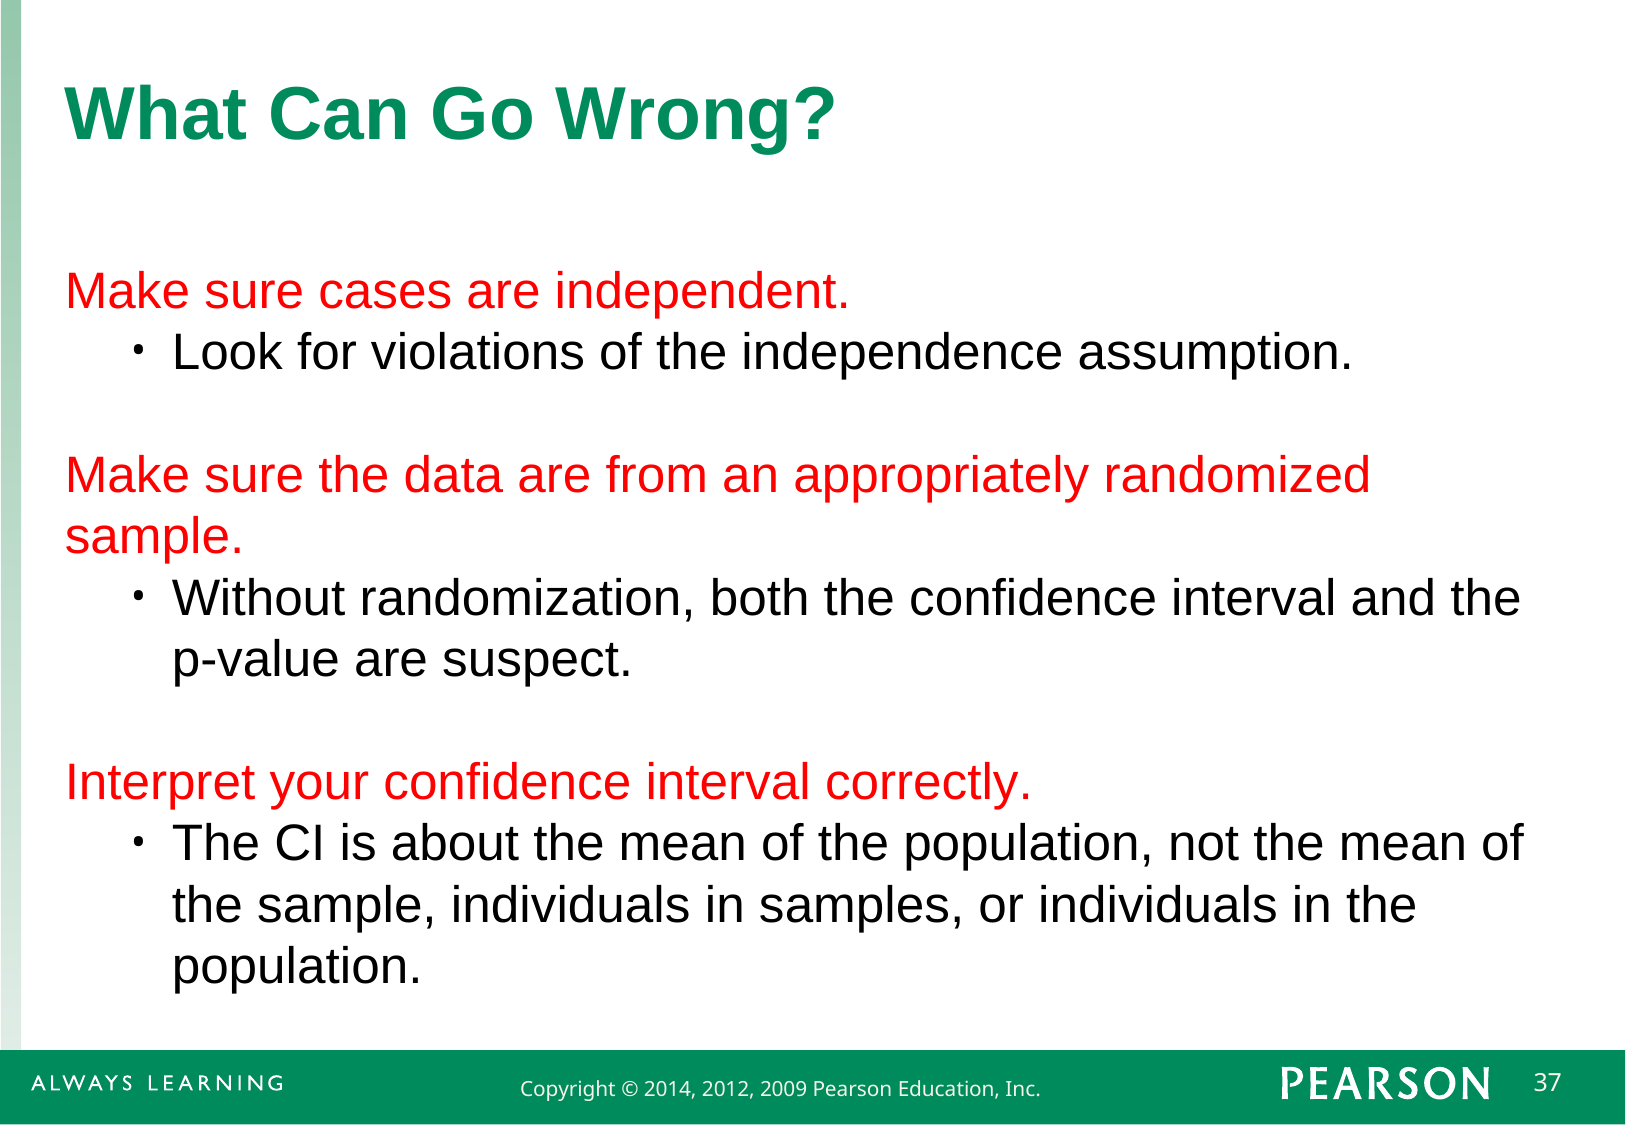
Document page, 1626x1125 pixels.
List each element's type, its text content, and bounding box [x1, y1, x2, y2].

title What Can Go Wrong? [64, 64, 1560, 213]
list Make sure cases are independent. Look for violations of the independence assumption. Make sure the data are from an appropriately randomized sample. Without randomization, both the confidence interval and the p-value are suspect. Interpret your confidence interval correctly. The CI is about the mean of the population, not the mean of the sample, individuals in samples, or individuals in the population. [64, 256, 1560, 1000]
